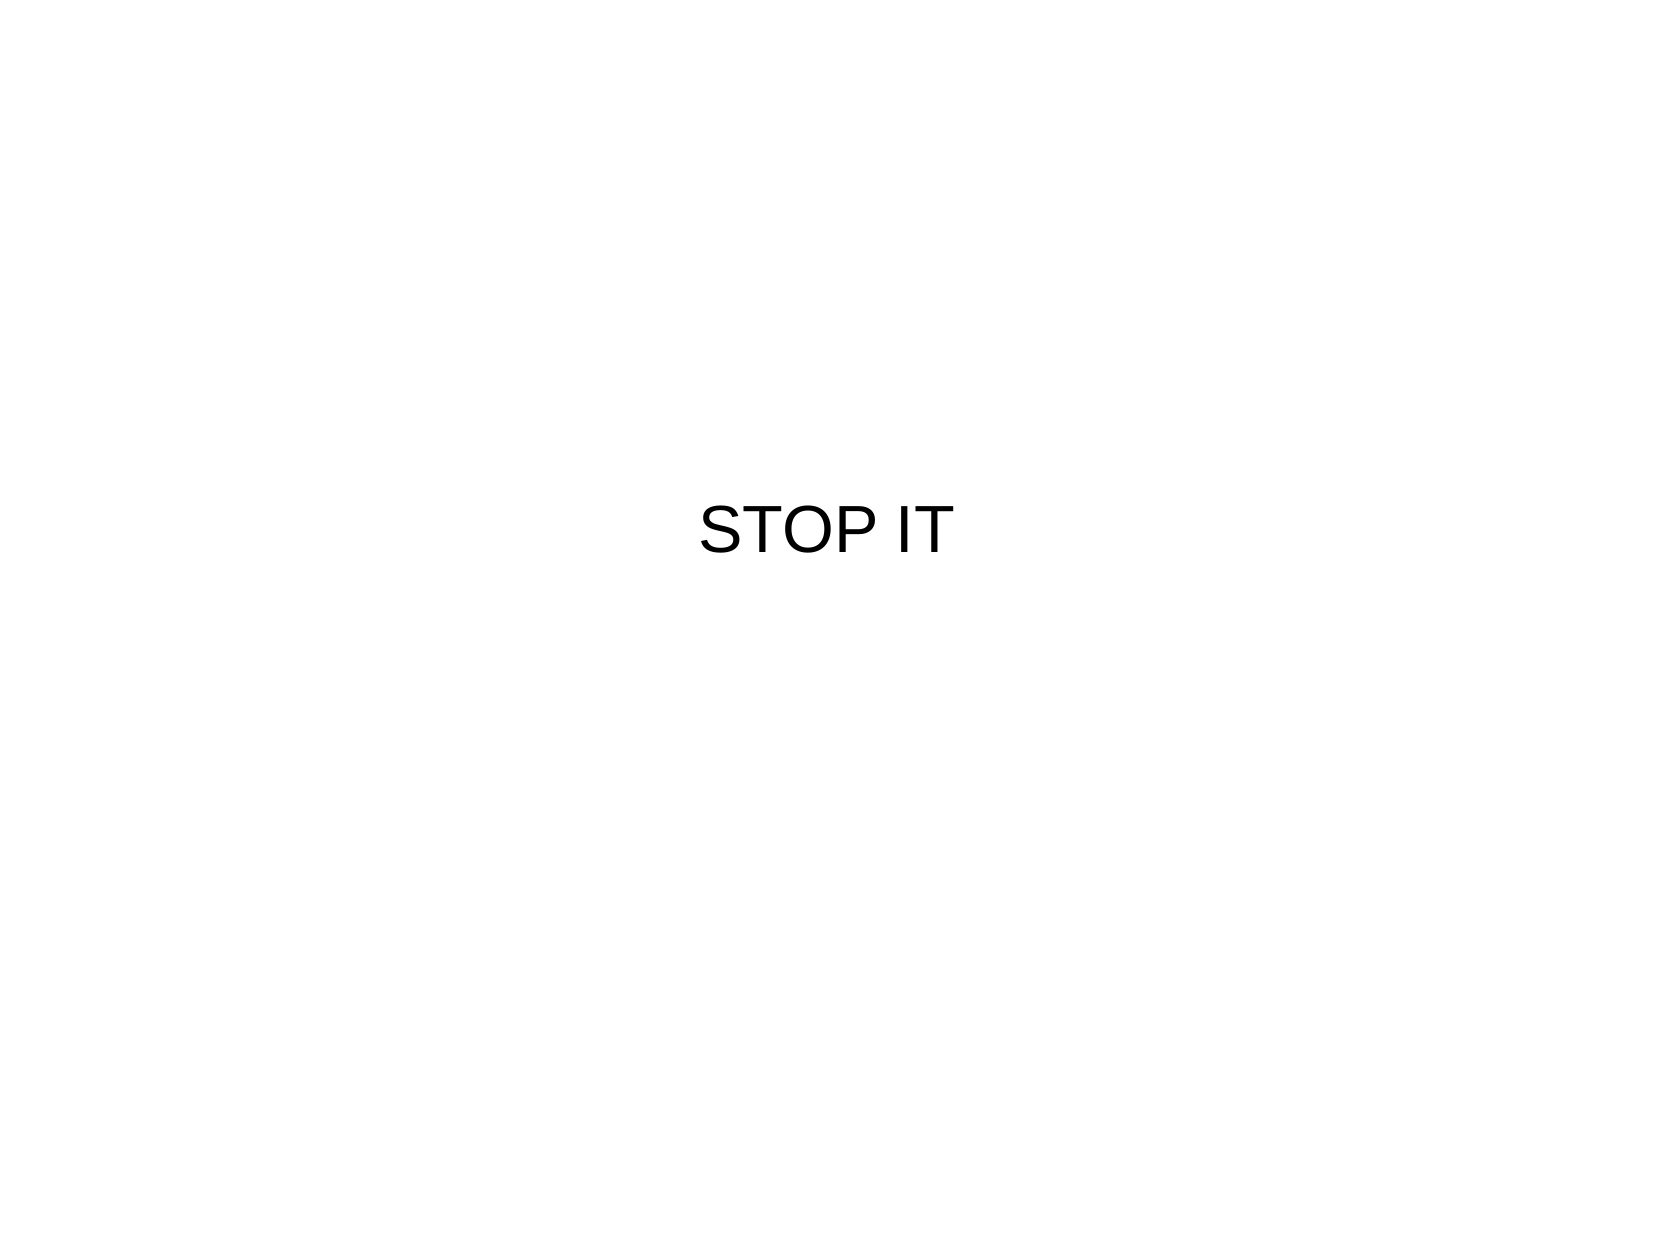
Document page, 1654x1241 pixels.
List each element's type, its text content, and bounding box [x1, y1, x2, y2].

subtitle STOP IT [82, 49, 1571, 1010]
